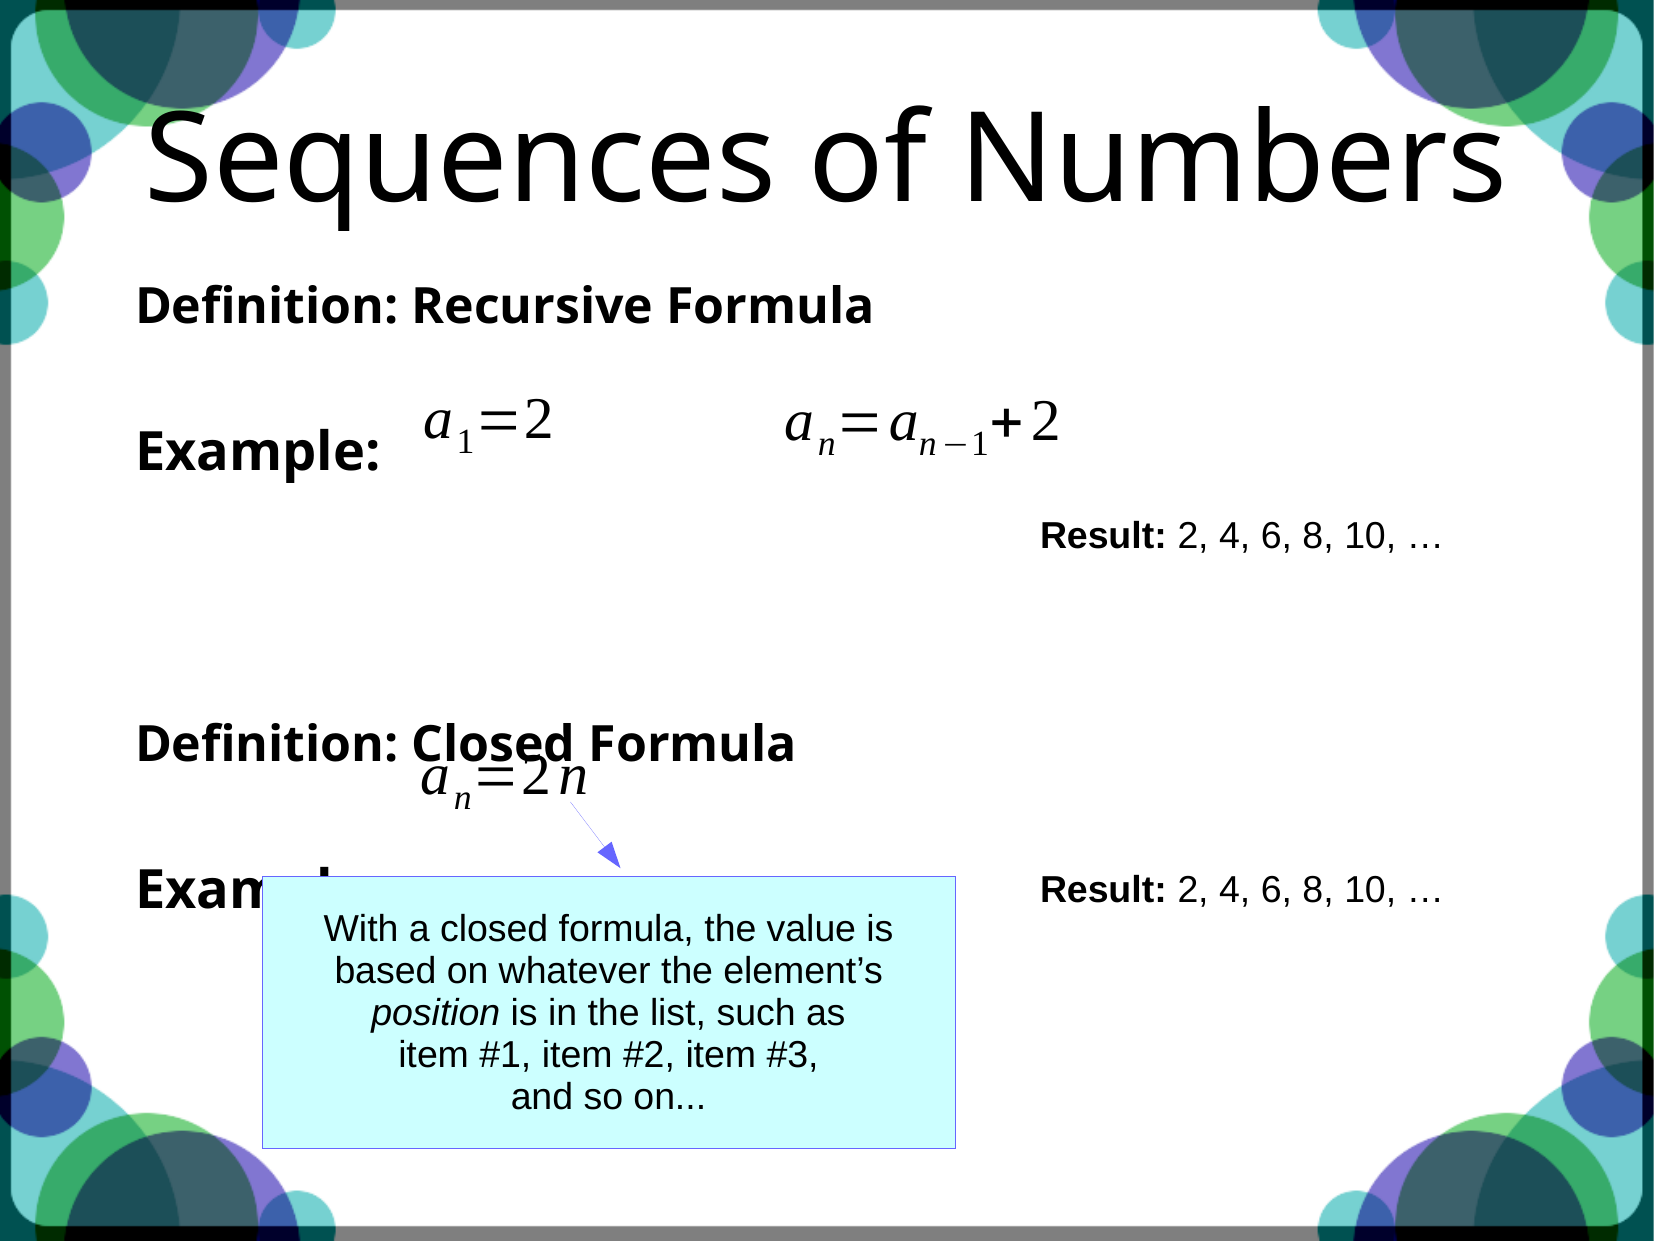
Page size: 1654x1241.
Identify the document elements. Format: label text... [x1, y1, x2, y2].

picture [0, 0, 1654, 1241]
title Sequences of Numbers [82, 49, 1571, 257]
chart [405, 742, 605, 817]
text_box With a closed formula, the value is based on whatever the element’s position is in the list, such as item #1, item #2, item #3, and so on... [262, 876, 956, 1149]
text_box Result: 2, 4, 6, 8, 10, … [536, 861, 1470, 919]
text_box Result: 2, 4, 6, 8, 10, … [536, 507, 1470, 564]
text_box Definition: Recursive Formula Example: Definition: Closed Formula Example: [135, 270, 1531, 943]
chart [408, 387, 569, 462]
chart [769, 388, 1074, 463]
